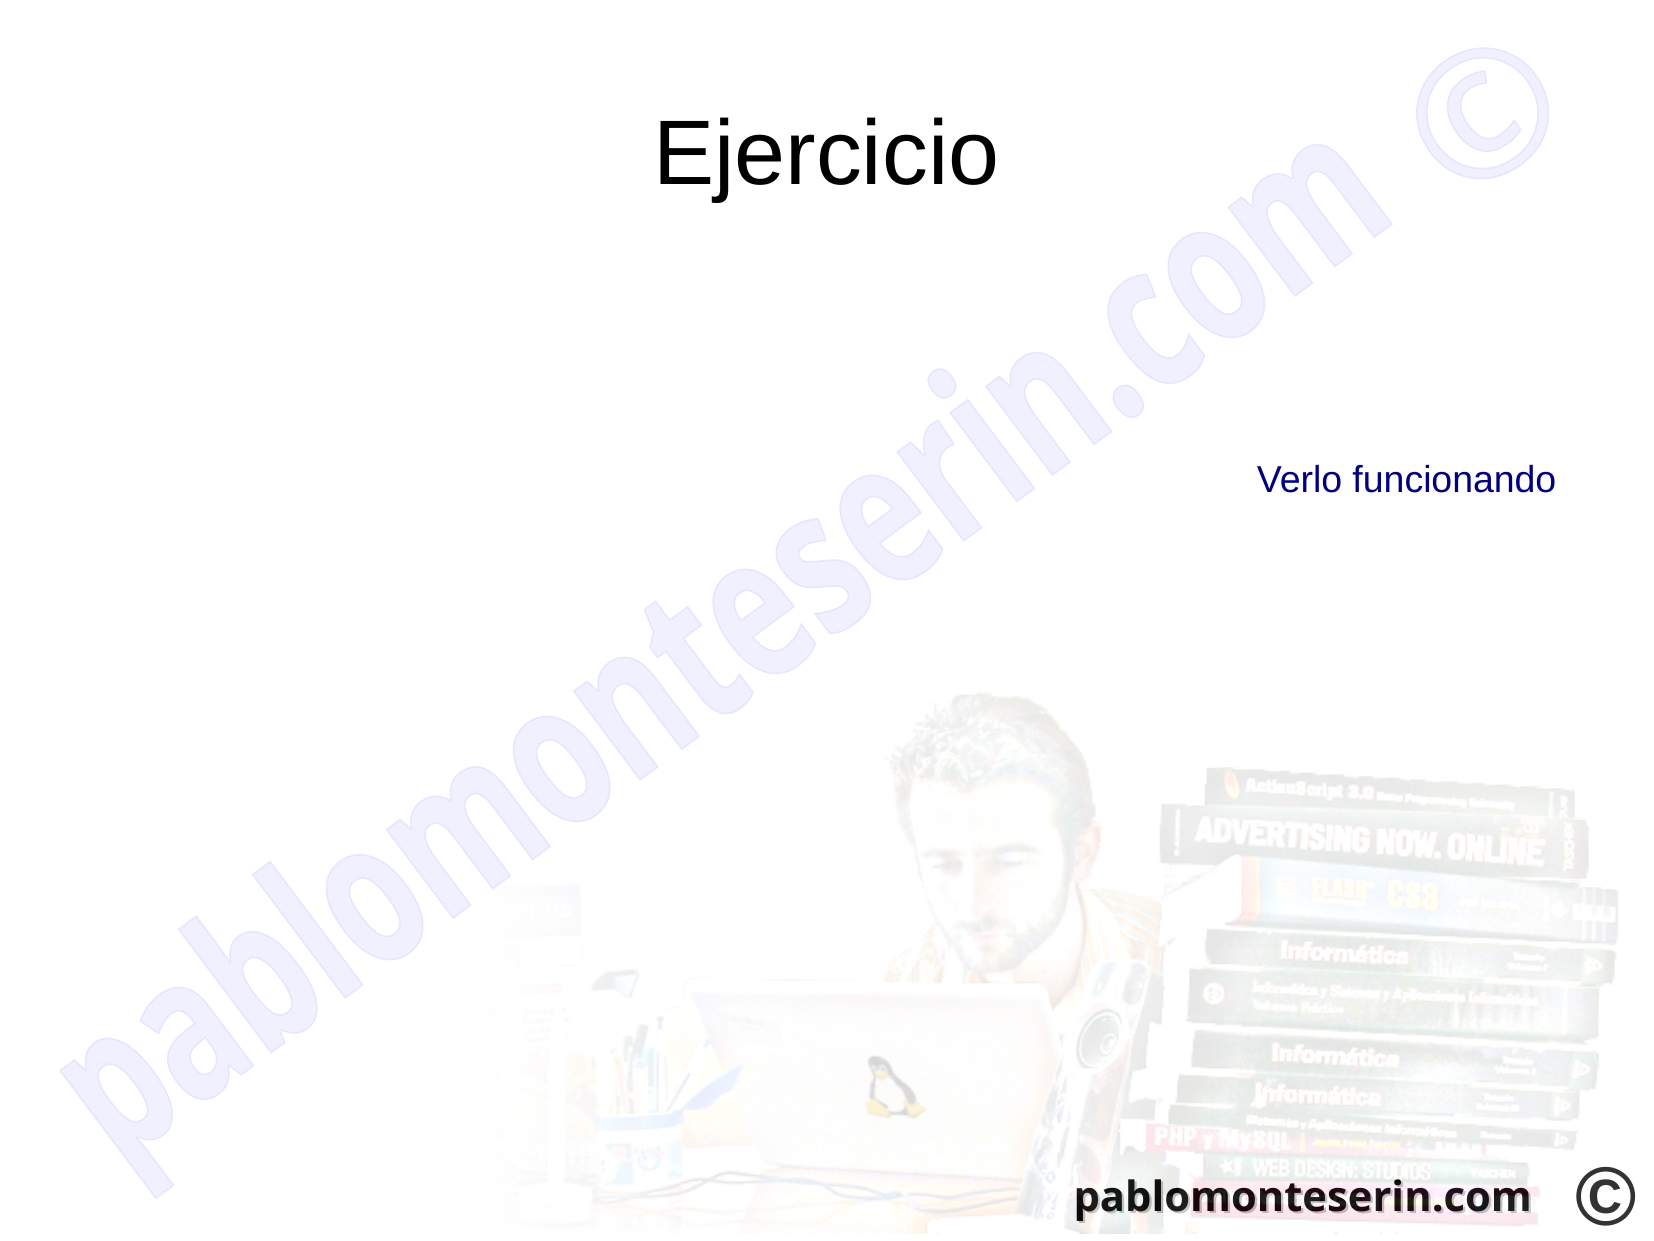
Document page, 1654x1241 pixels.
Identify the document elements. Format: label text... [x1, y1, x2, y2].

text_box Verlo funcionando [1242, 451, 1571, 508]
title Ejercicio [82, 49, 1571, 257]
picture [468, 674, 1654, 1234]
